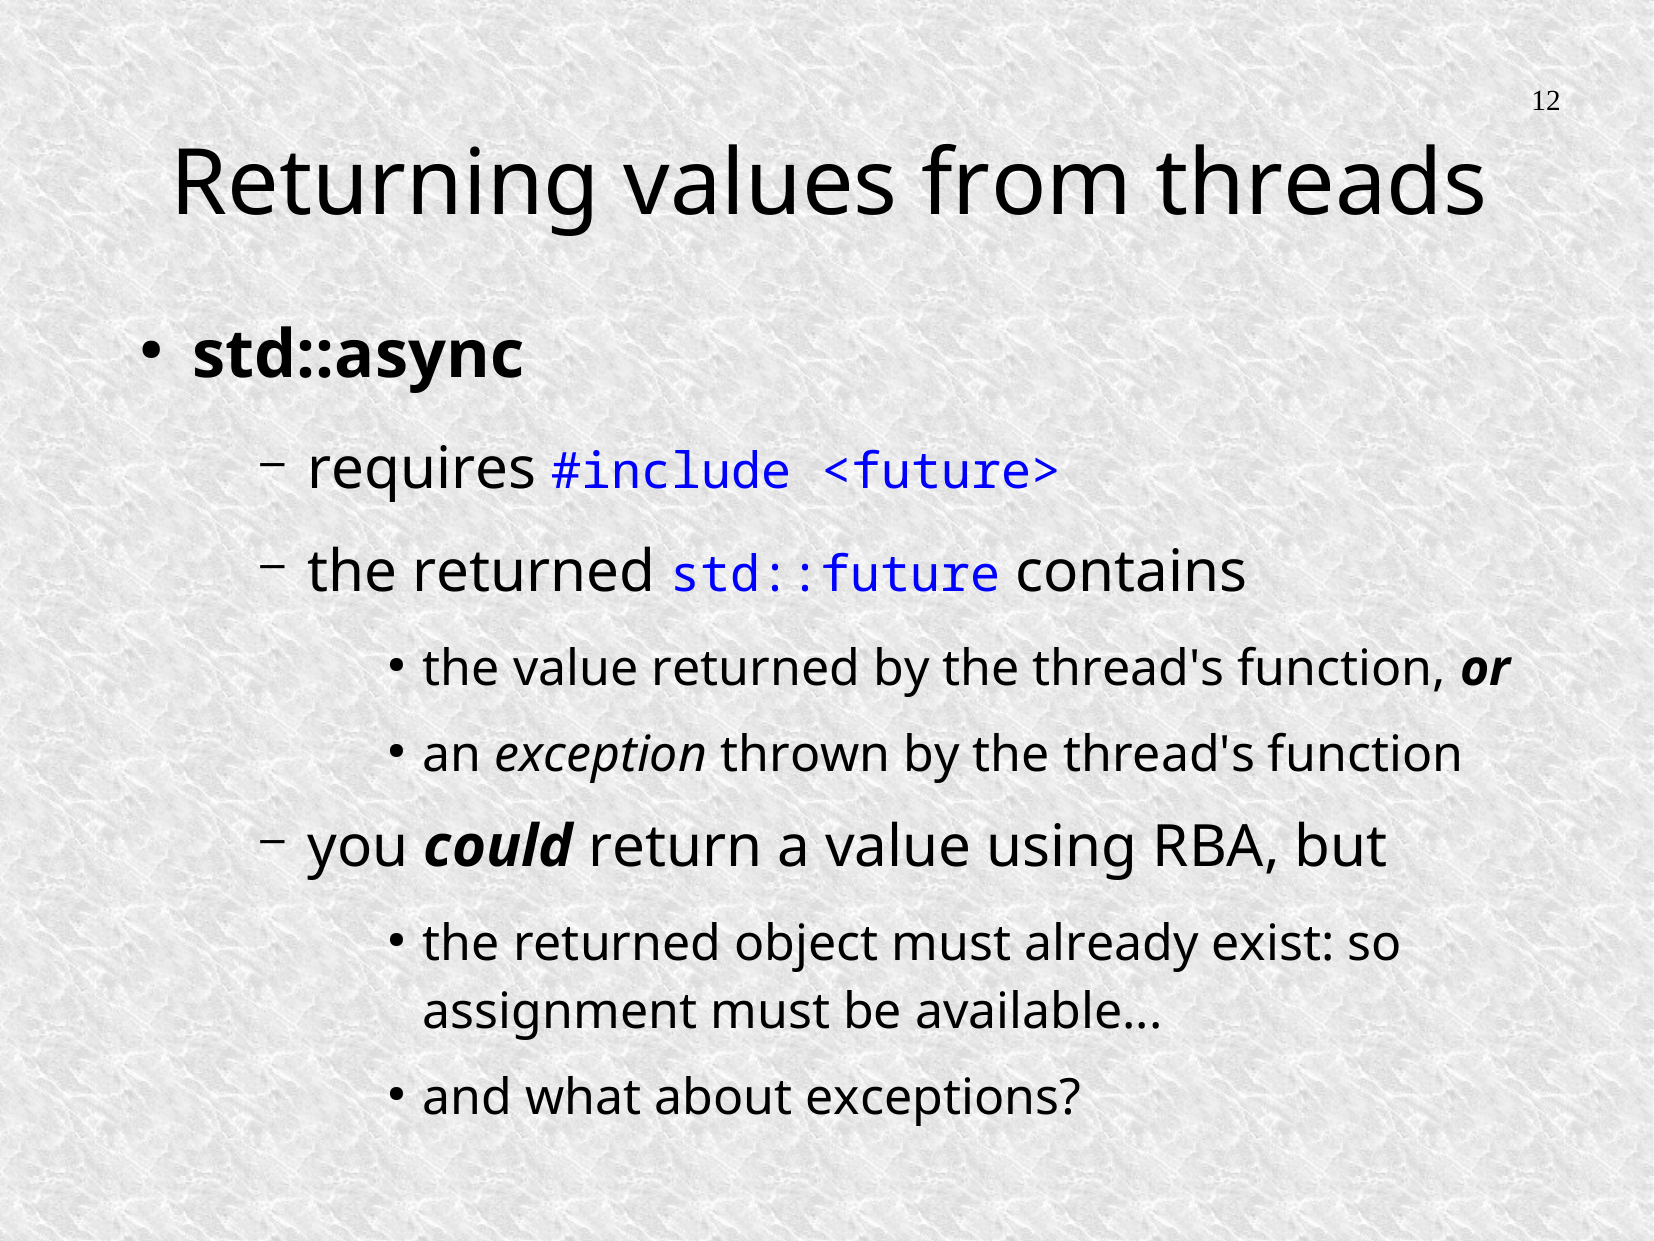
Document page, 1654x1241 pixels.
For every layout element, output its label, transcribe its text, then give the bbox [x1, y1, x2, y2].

picture [0, 0, 1654, 1241]
list std::async requires #include <future> the returned std::future contains the value returned by the thread's function, or an exception thrown by the thread's function you could return a value using RBA, but the returned object must already exist: so assignment must be available... and what about exceptions? [121, 305, 1602, 1148]
title Returning values from threads [123, 73, 1536, 284]
